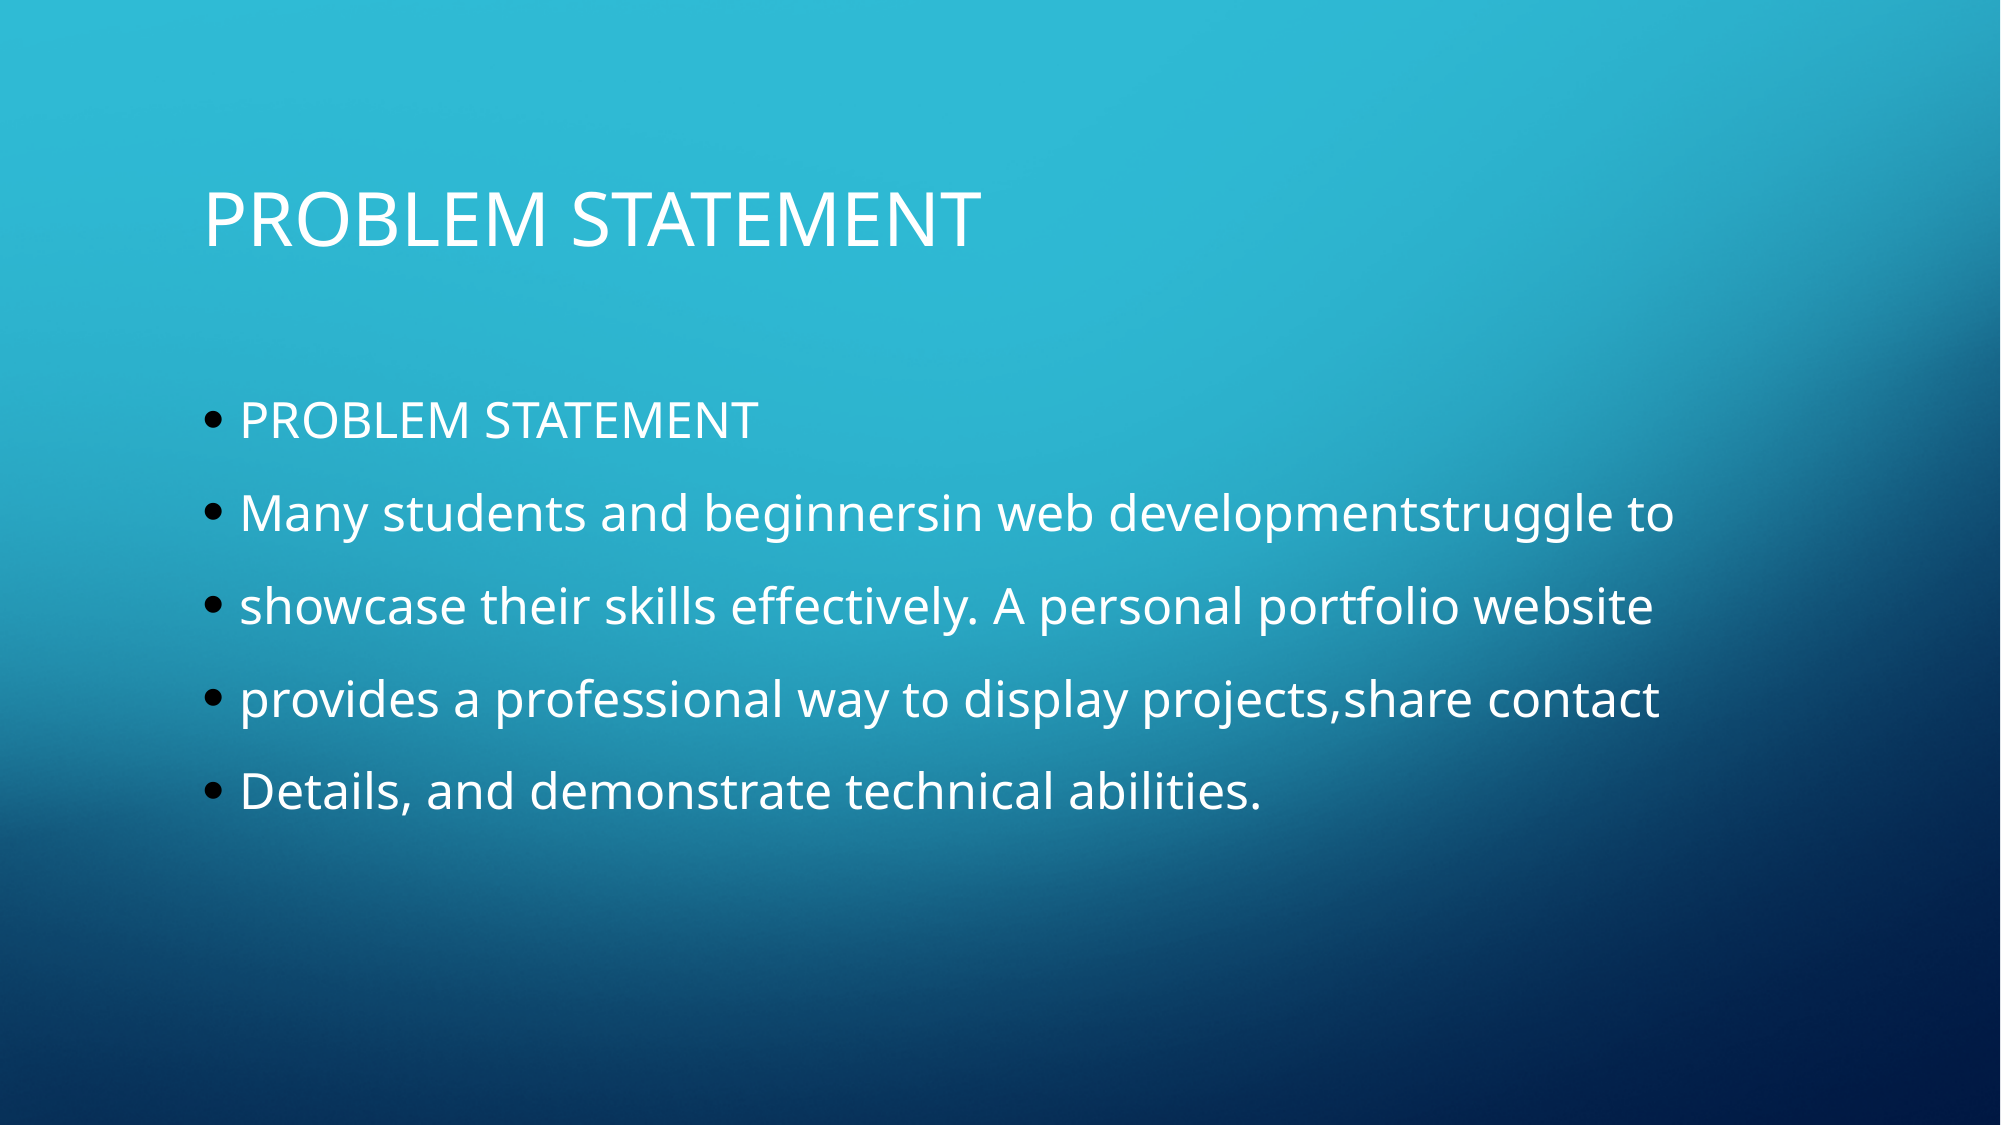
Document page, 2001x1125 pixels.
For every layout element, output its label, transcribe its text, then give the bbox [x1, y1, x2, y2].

list PROBLEM STATEMENT Many students and beginnersin web developmentstruggle to showcase their skills effectively. A personal portfolio website provides a professional way to display projects,share contact Details, and demonstrate technical abilities. [187, 369, 1813, 951]
title Problem statement [187, 101, 1813, 344]
